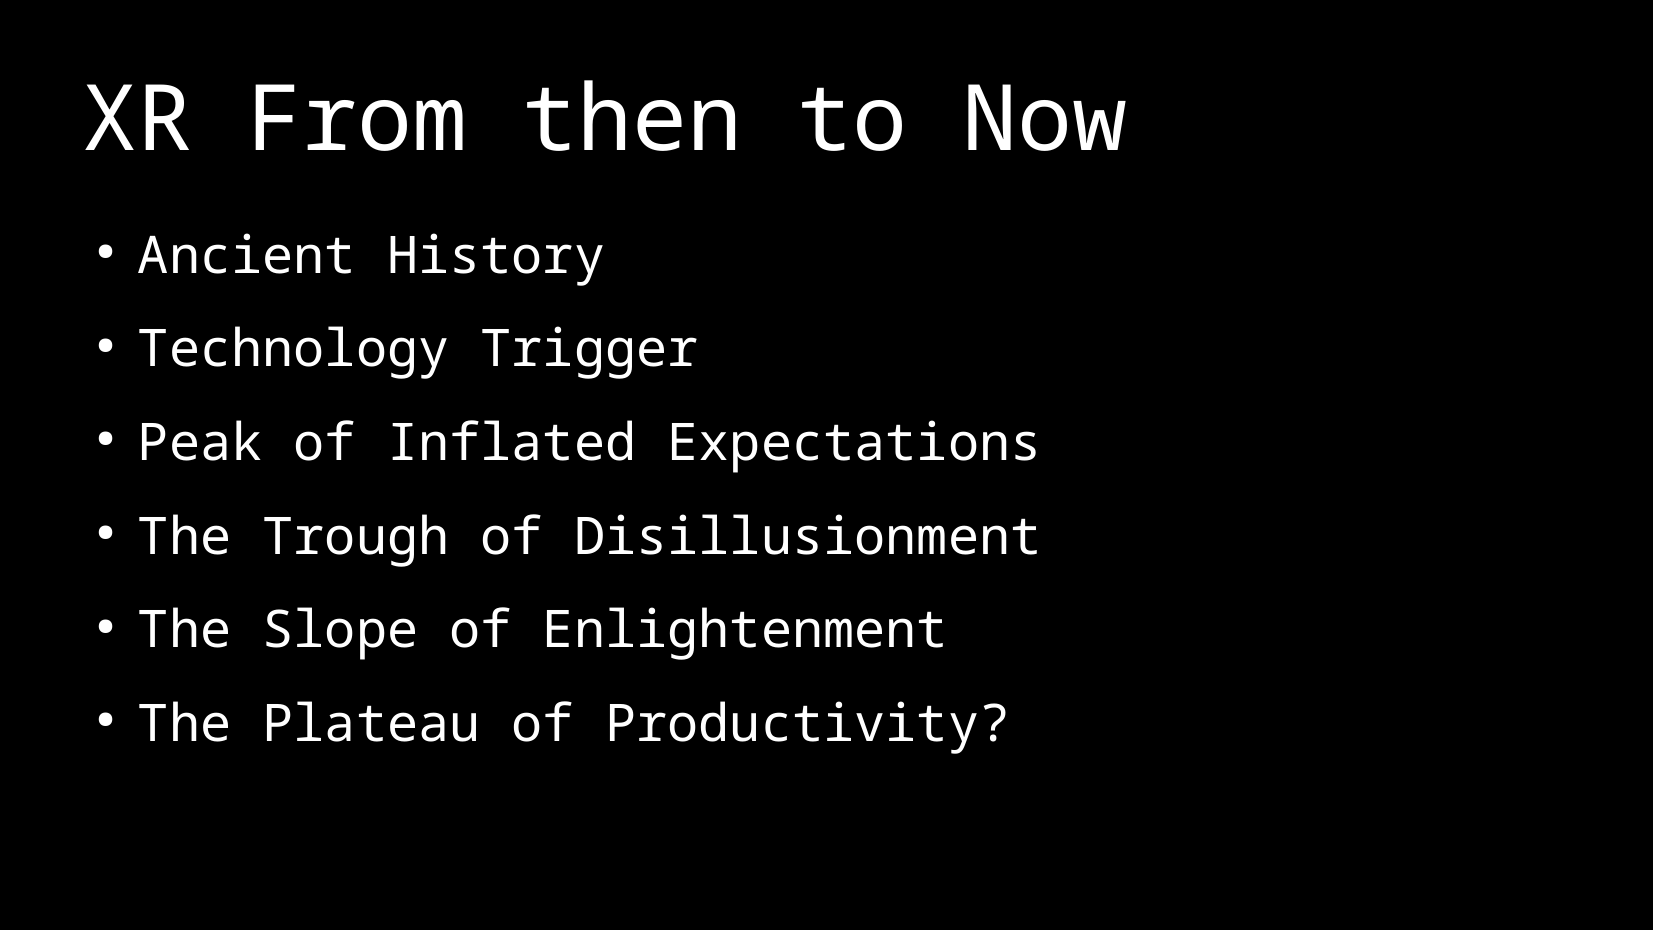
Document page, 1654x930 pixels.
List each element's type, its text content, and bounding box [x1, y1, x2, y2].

title XR From then to Now [82, 37, 1571, 193]
list Ancient History Technology Trigger Peak of Inflated Expectations The Trough of Disillusionment The Slope of Enlightenment The Plateau of Productivity? [82, 217, 1571, 757]
